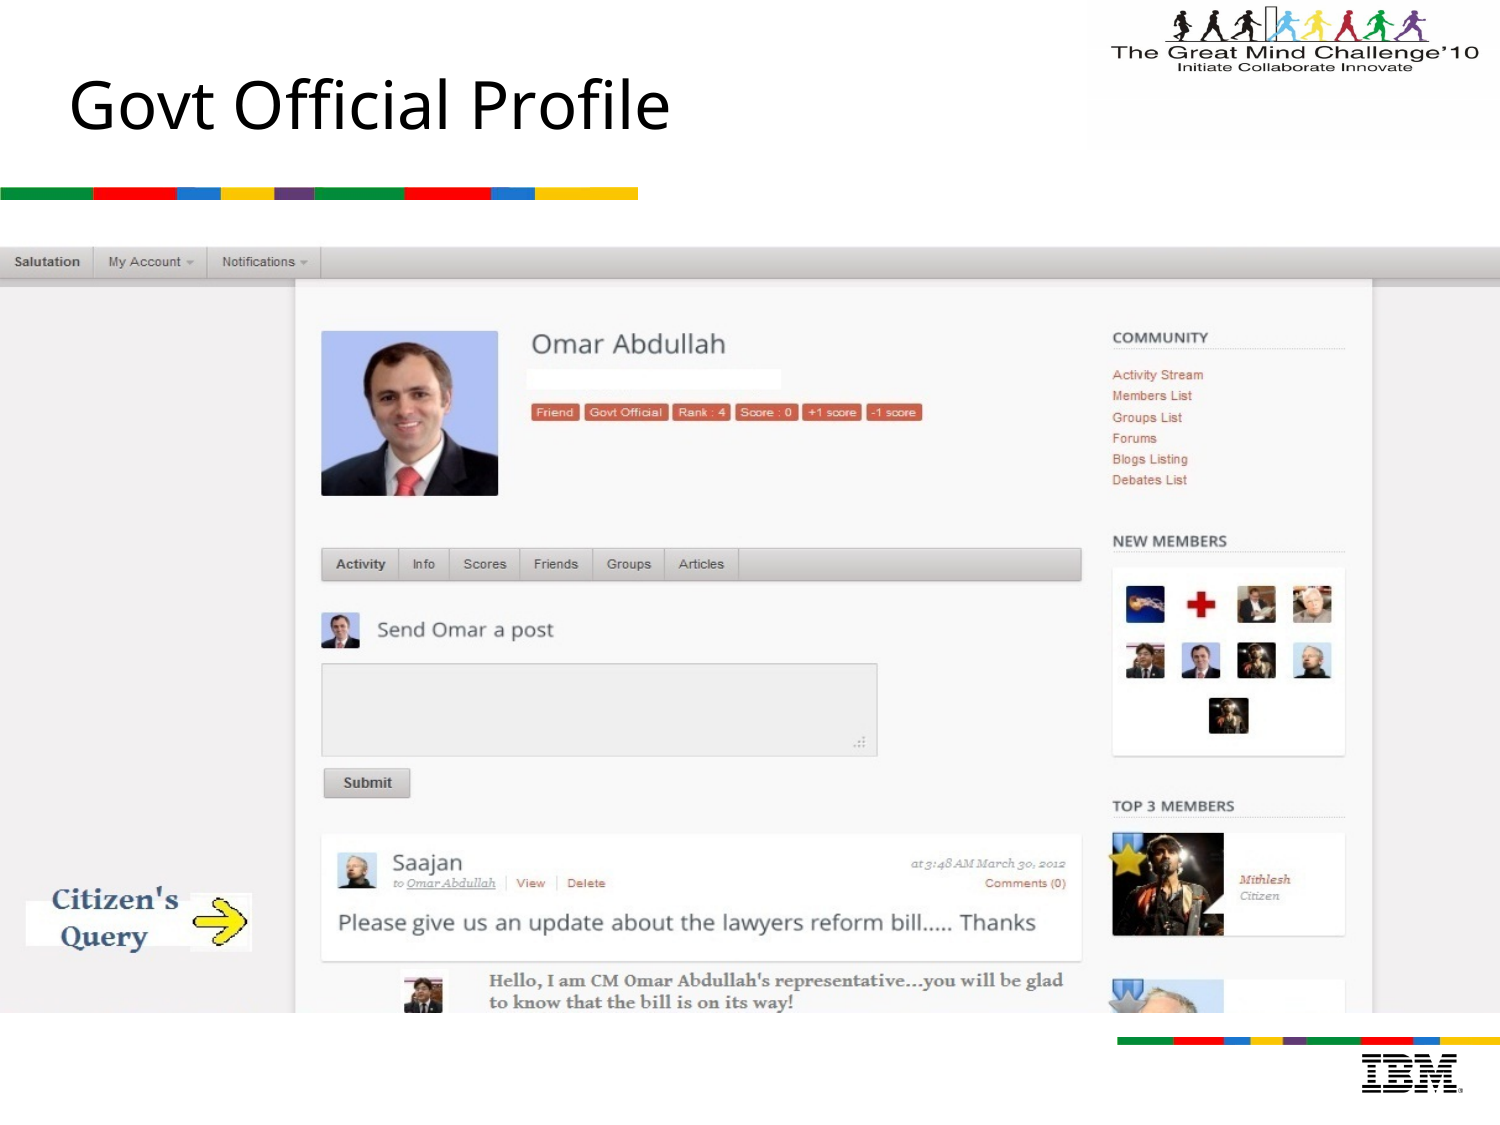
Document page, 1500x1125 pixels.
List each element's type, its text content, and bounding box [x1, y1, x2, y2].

picture [1362, 1054, 1463, 1093]
picture [0, 187, 638, 200]
picture [1117, 1037, 1500, 1045]
picture [0, 204, 1500, 1013]
picture [1087, 0, 1500, 150]
text_box Govt Official Profile [74, 55, 668, 150]
